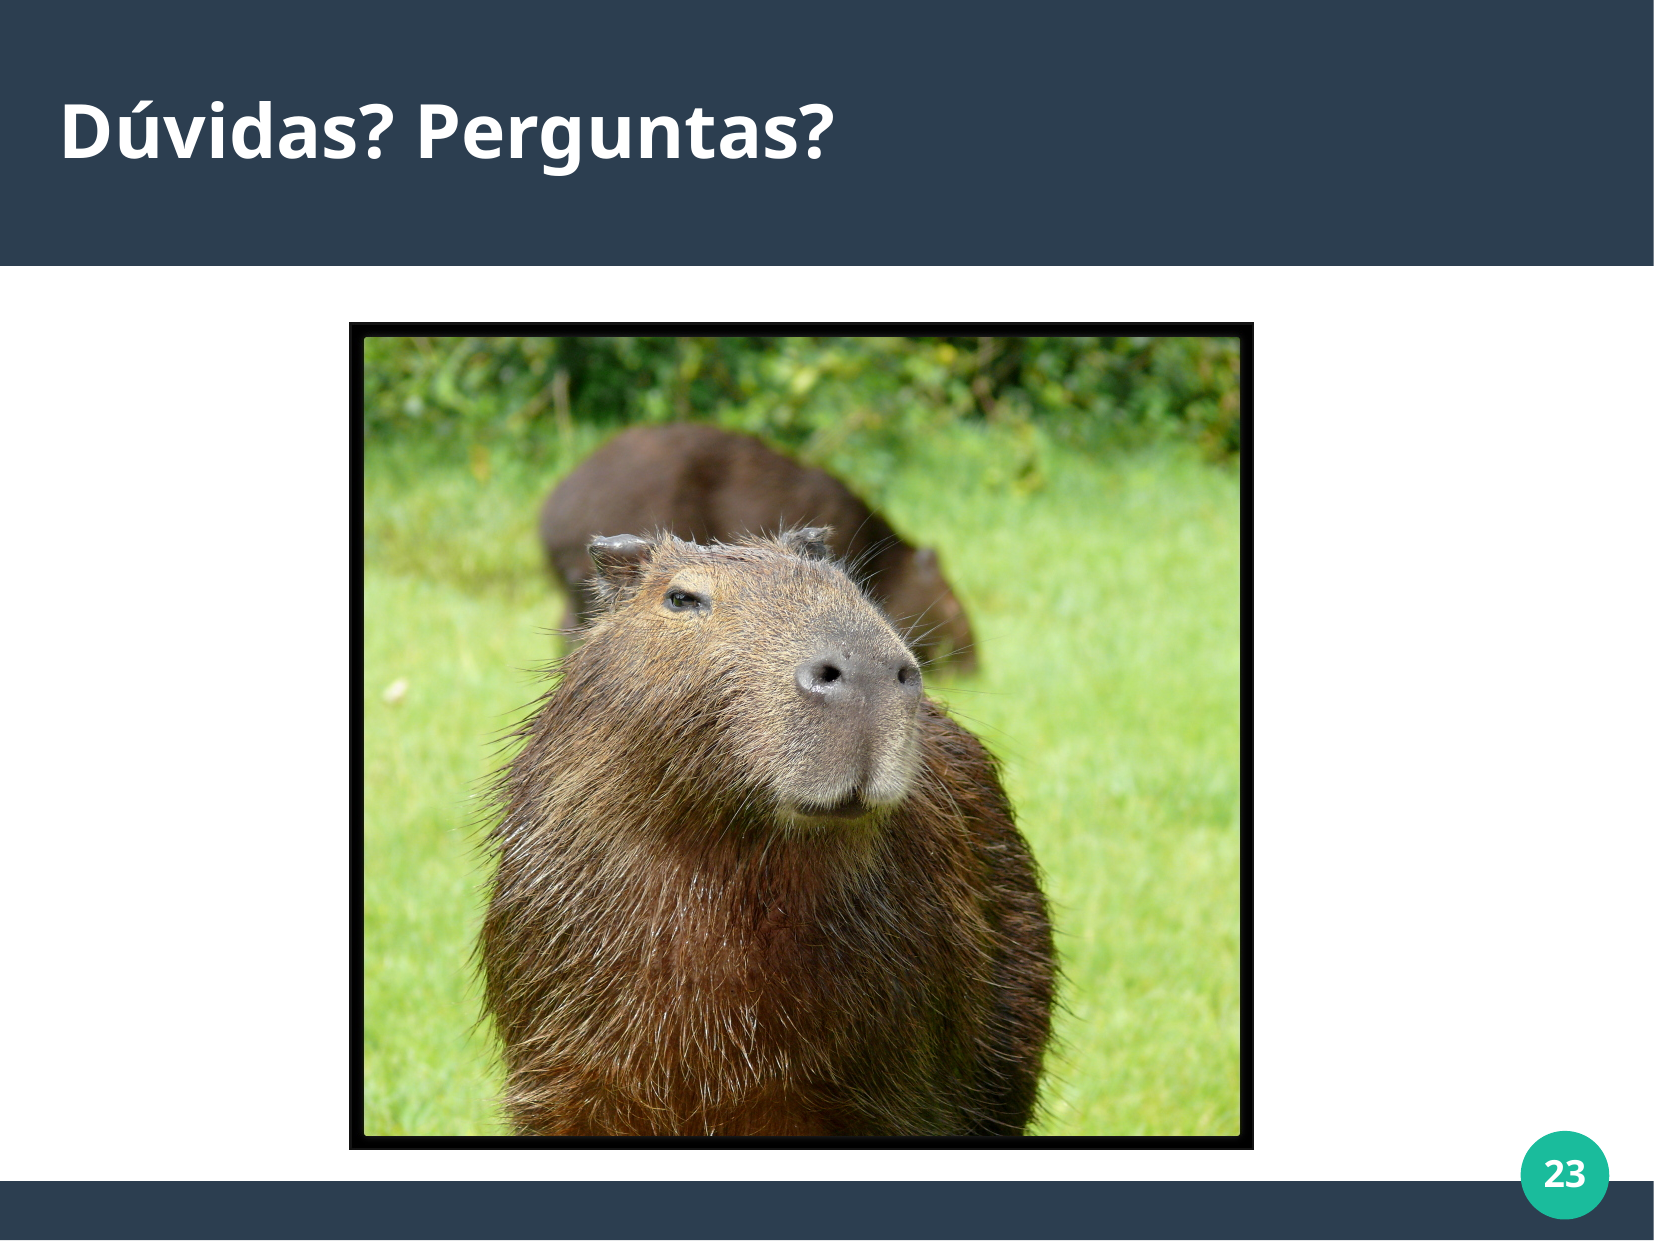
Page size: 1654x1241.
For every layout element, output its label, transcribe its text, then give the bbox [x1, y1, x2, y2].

text_box <número> [1505, 1116, 1625, 1235]
picture [349, 322, 1254, 1150]
title Dúvidas? Perguntas? [59, 49, 1595, 207]
